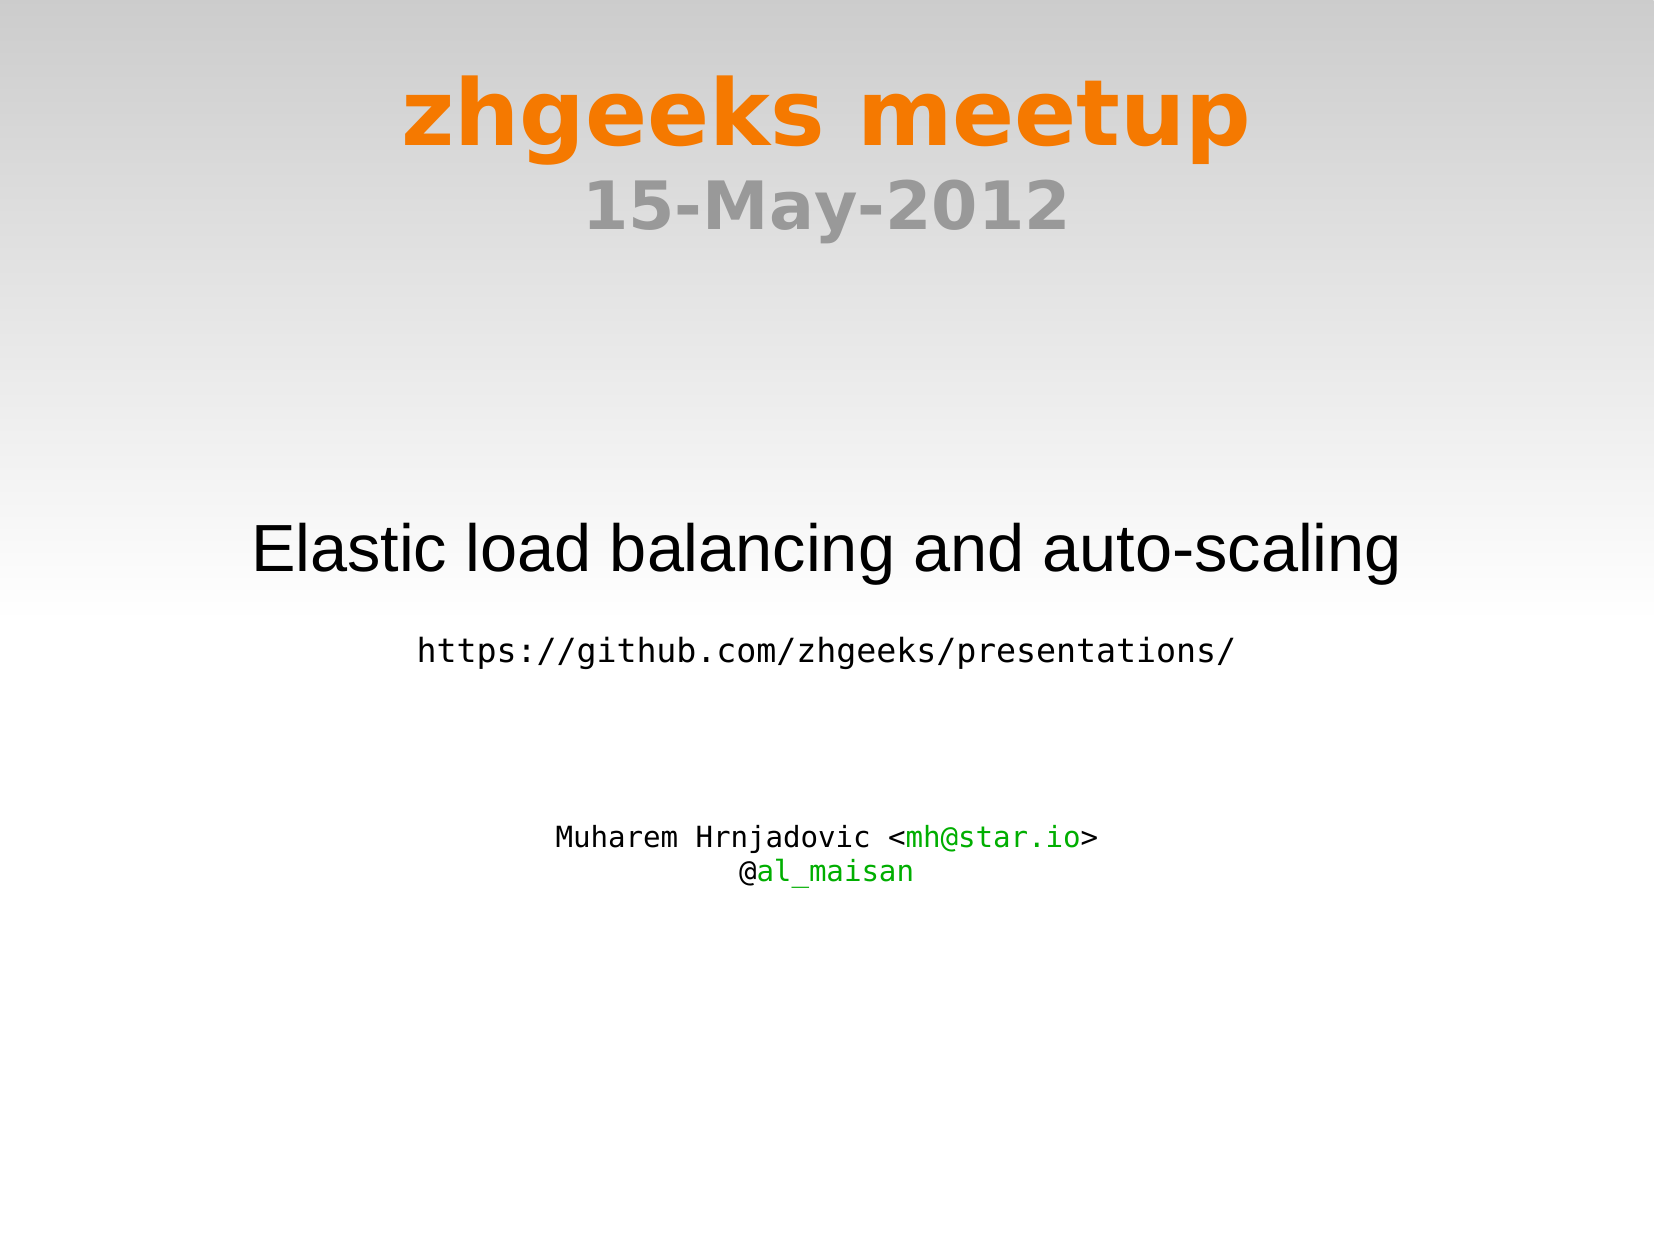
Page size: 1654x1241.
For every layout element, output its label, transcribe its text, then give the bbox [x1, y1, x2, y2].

subtitle Elastic load balancing and auto-scaling https://github.com/zhgeeks/presentations/ Muharem Hrnjadovic <mh@star.io> @al_maisan [82, 290, 1571, 1109]
title zhgeeks meetup 15-May-2012 [82, 49, 1571, 257]
